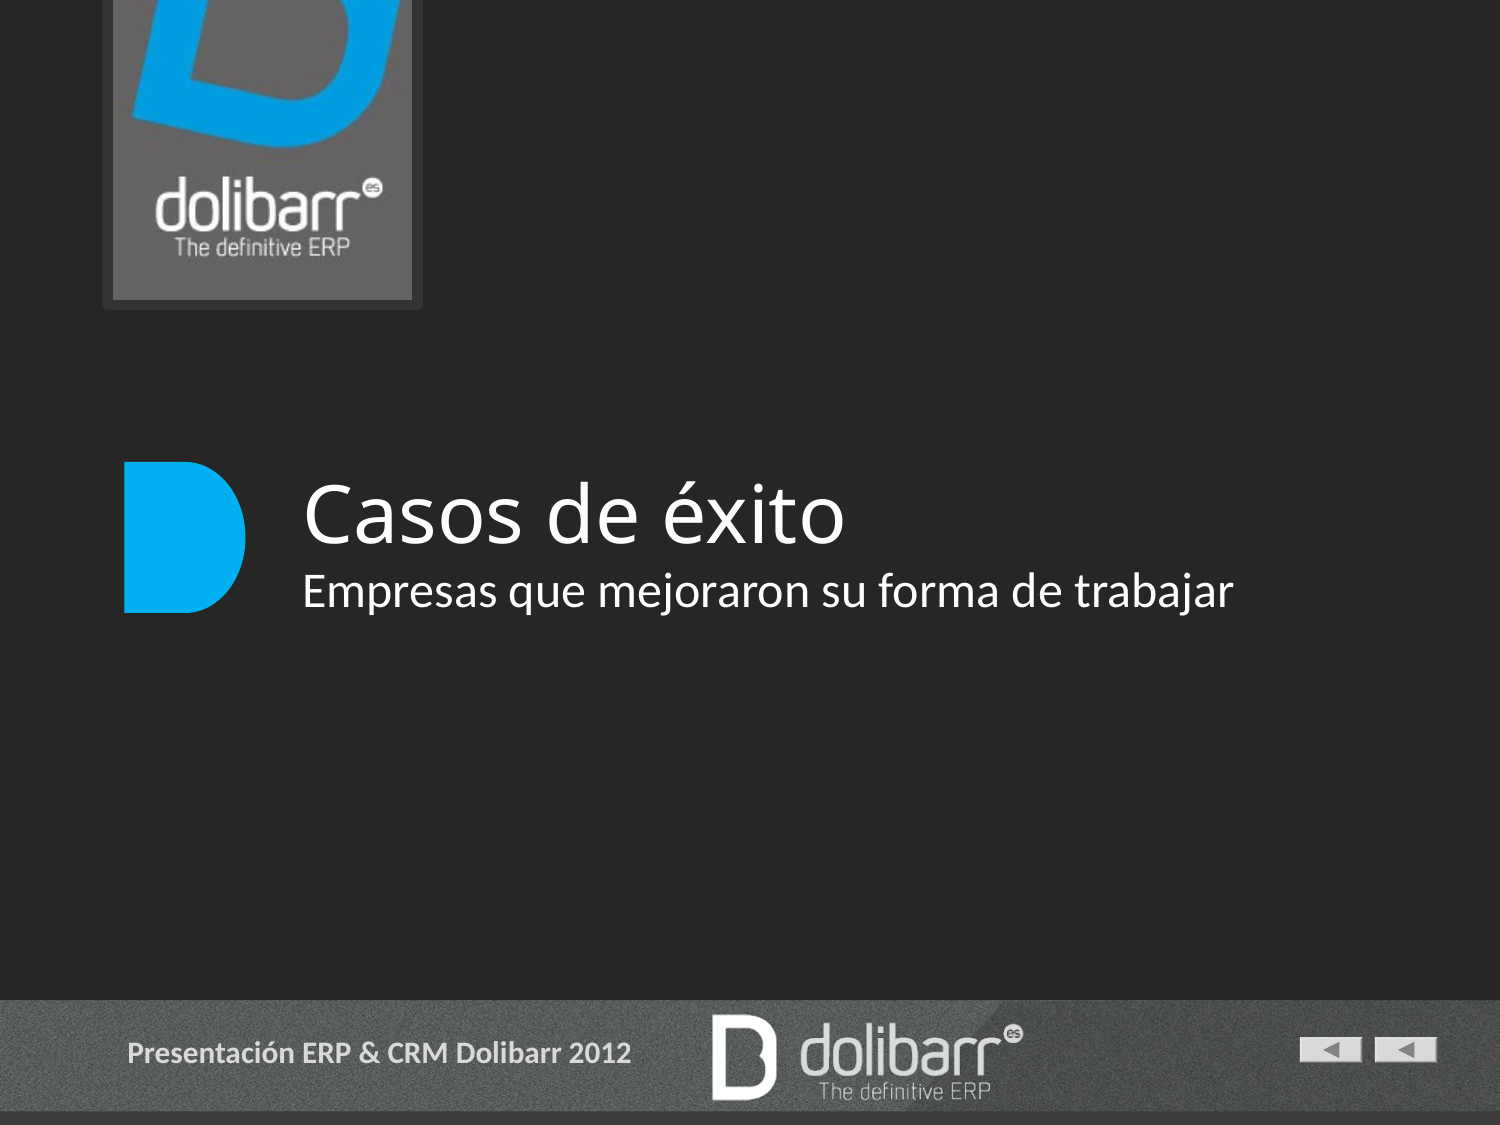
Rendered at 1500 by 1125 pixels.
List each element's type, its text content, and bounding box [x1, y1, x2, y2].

text_box [1376, 1037, 1438, 1063]
text_box Presentación ERP & CRM Dolibarr 2012 [112, 1024, 975, 1078]
picture [190, 0, 349, 102]
list Casos de éxito [287, 450, 1225, 562]
list Empresas que mejoraron su forma de trabajar [287, 562, 1263, 1013]
picture [0, 1000, 1500, 1125]
picture [112, 0, 413, 300]
text_box [1301, 1037, 1363, 1063]
